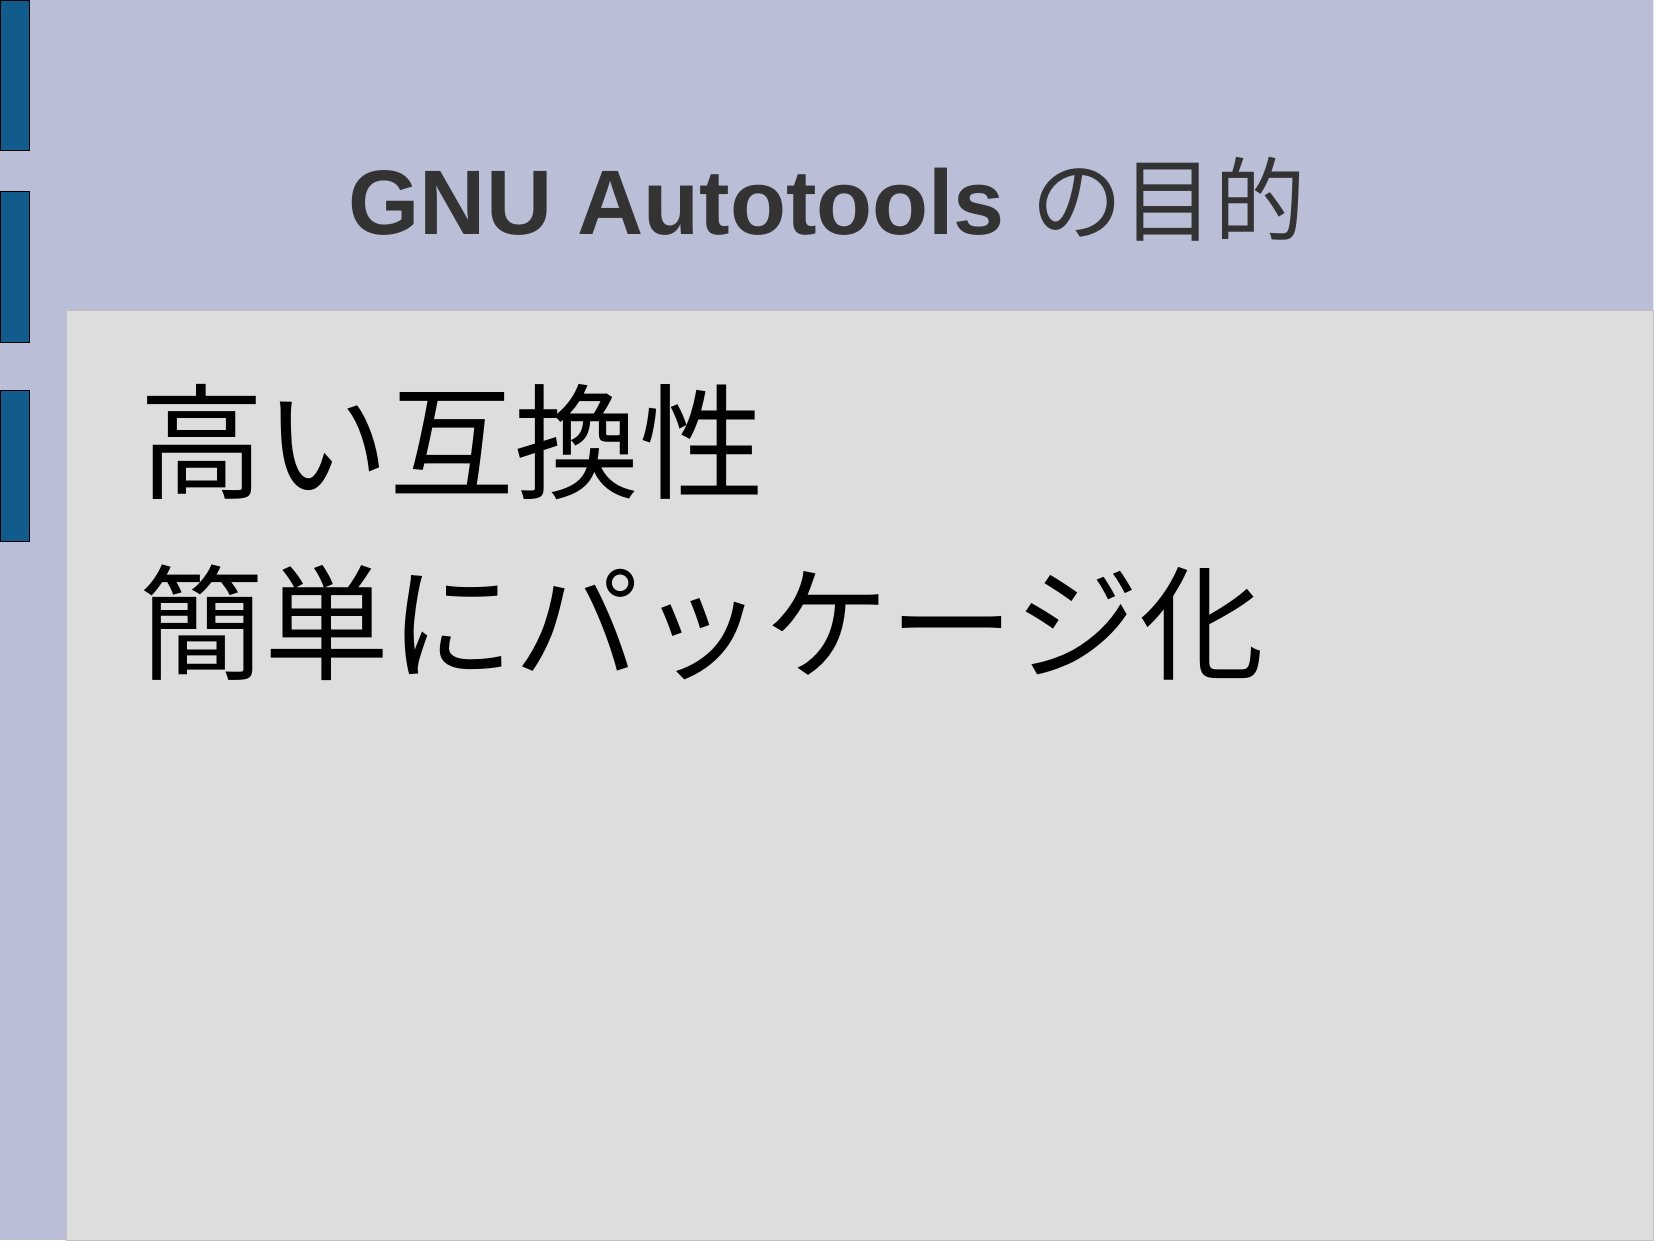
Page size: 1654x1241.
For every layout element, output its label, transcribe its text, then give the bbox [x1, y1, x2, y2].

title GNU Autotools の目的 [121, 91, 1534, 299]
list 高い互換性 簡単にパッケージ化 [121, 344, 1534, 1127]
